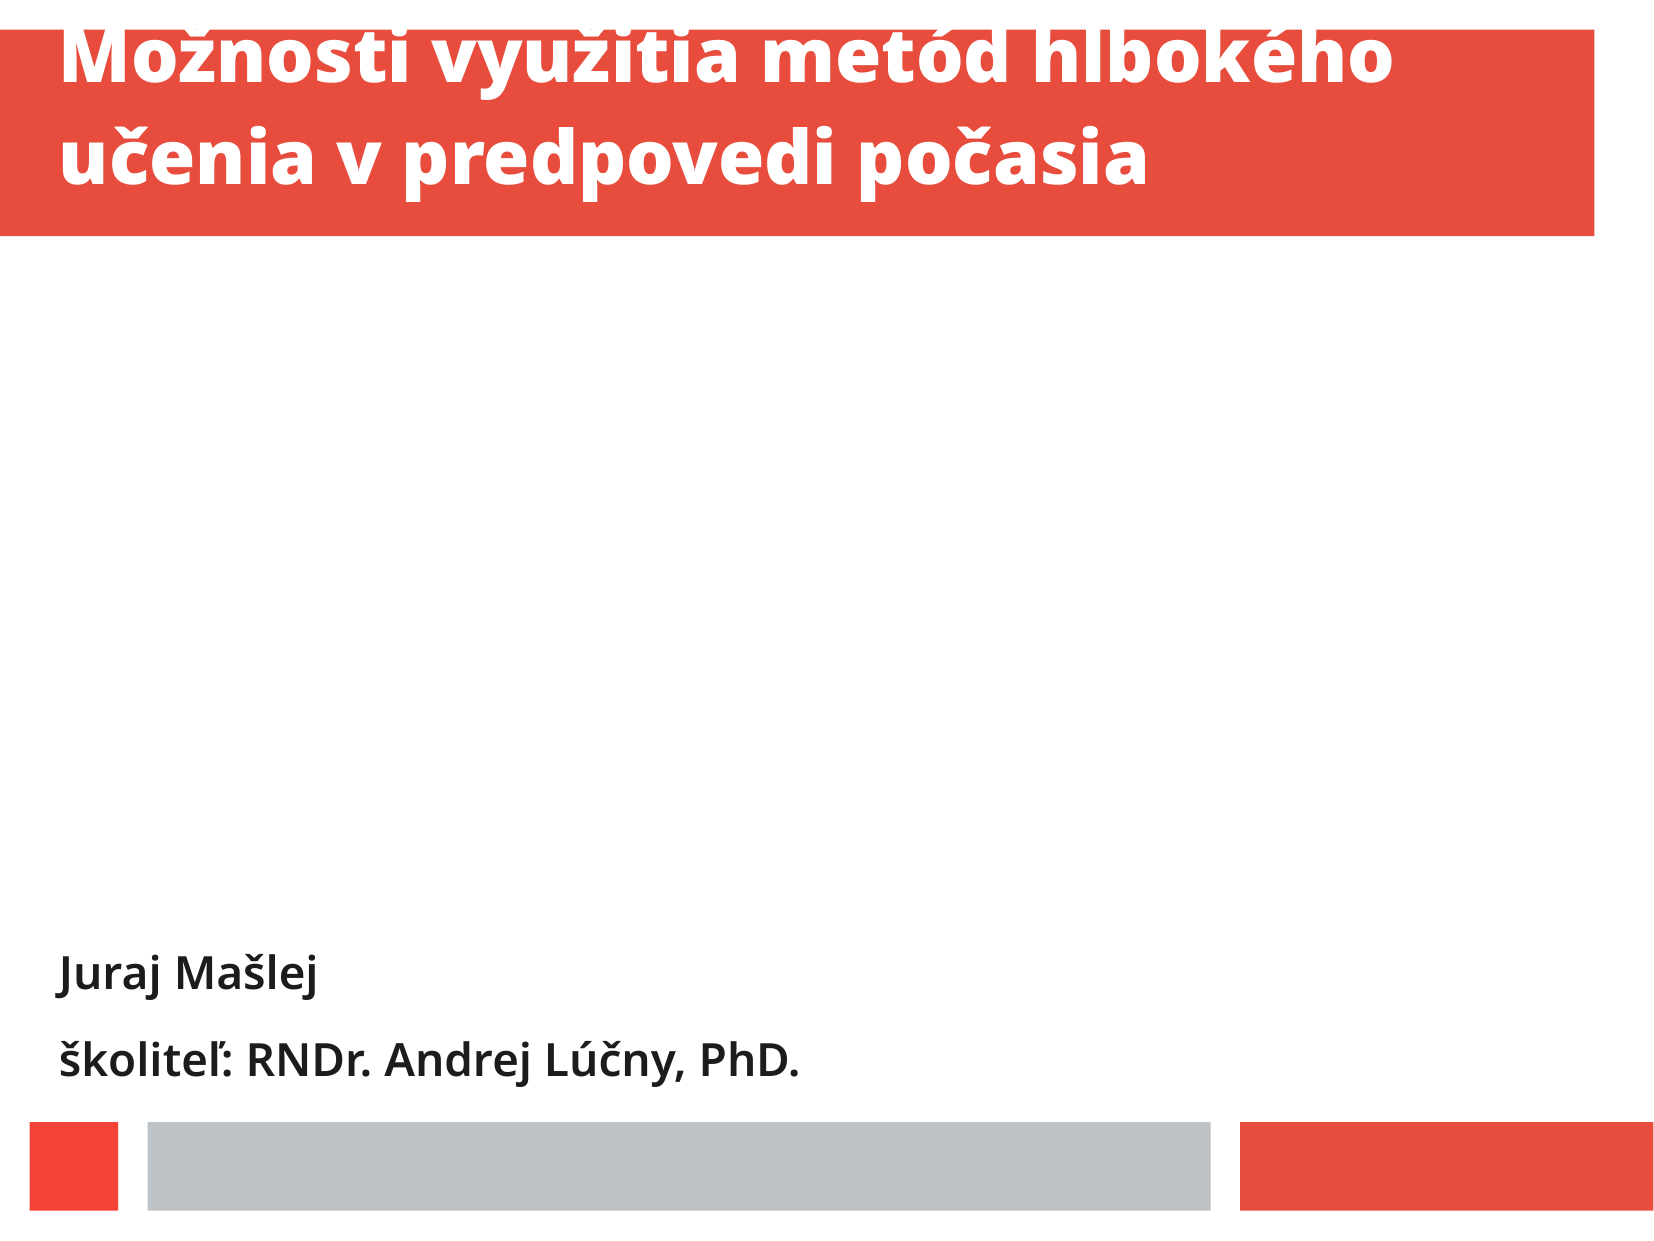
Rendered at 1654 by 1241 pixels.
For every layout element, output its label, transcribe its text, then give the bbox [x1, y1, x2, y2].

title Možnosti využitia metód hlbokého učenia v predpovedi počasia [59, 32, 1595, 207]
list Juraj Mašlej školiteľ: RNDr. Andrej Lúčny, PhD. [59, 324, 1565, 1093]
